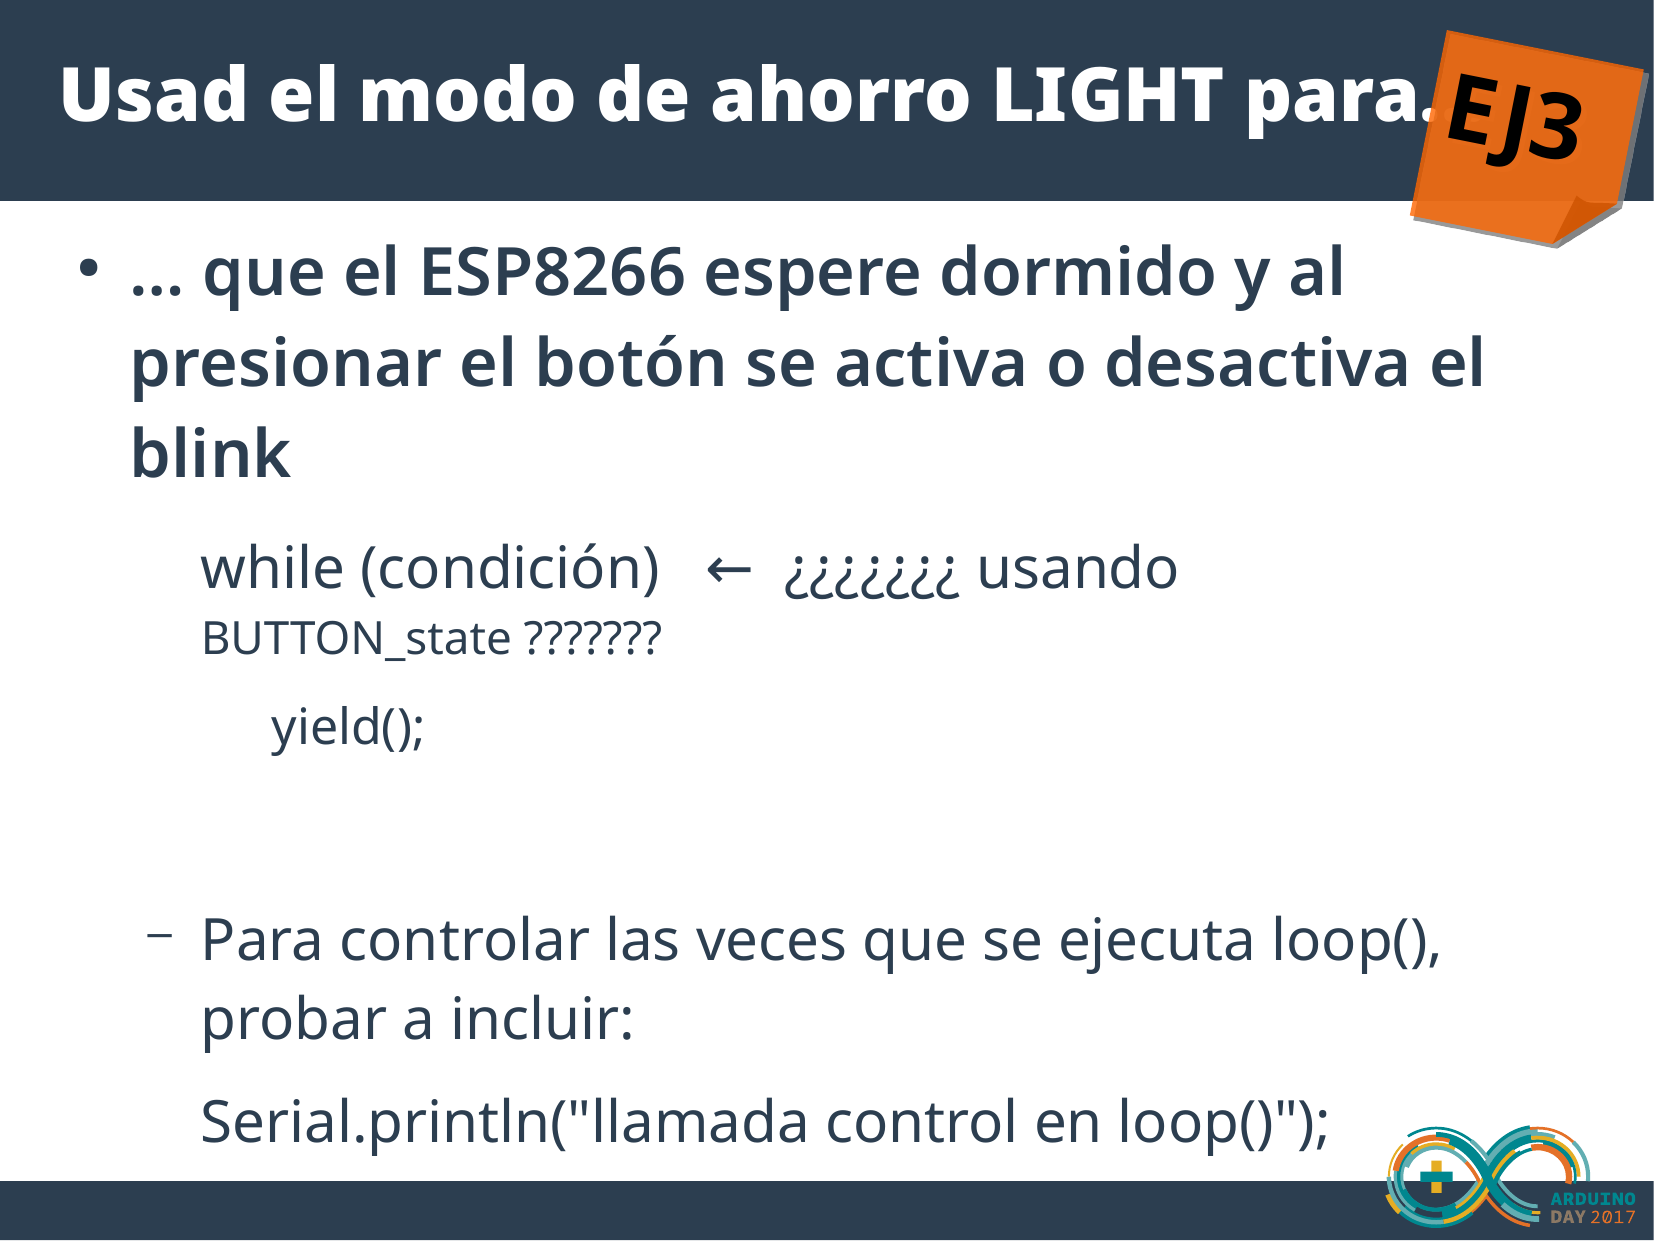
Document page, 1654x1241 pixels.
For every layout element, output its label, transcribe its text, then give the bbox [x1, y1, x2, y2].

title Usad el modo de ahorro LIGHT para... [59, 13, 1595, 172]
list … que el ESP8266 espere dormido y al presionar el botón se activa o desactiva el blink while (condición) ← ¿¿¿¿¿¿¿ usando BUTTON_state ??????? yield(); Para controlar las veces que se ejecuta loop(), probar a incluir: Serial.println("llamada control en loop()"); [59, 224, 1595, 1170]
text_box EJ3 [1409, 30, 1644, 244]
